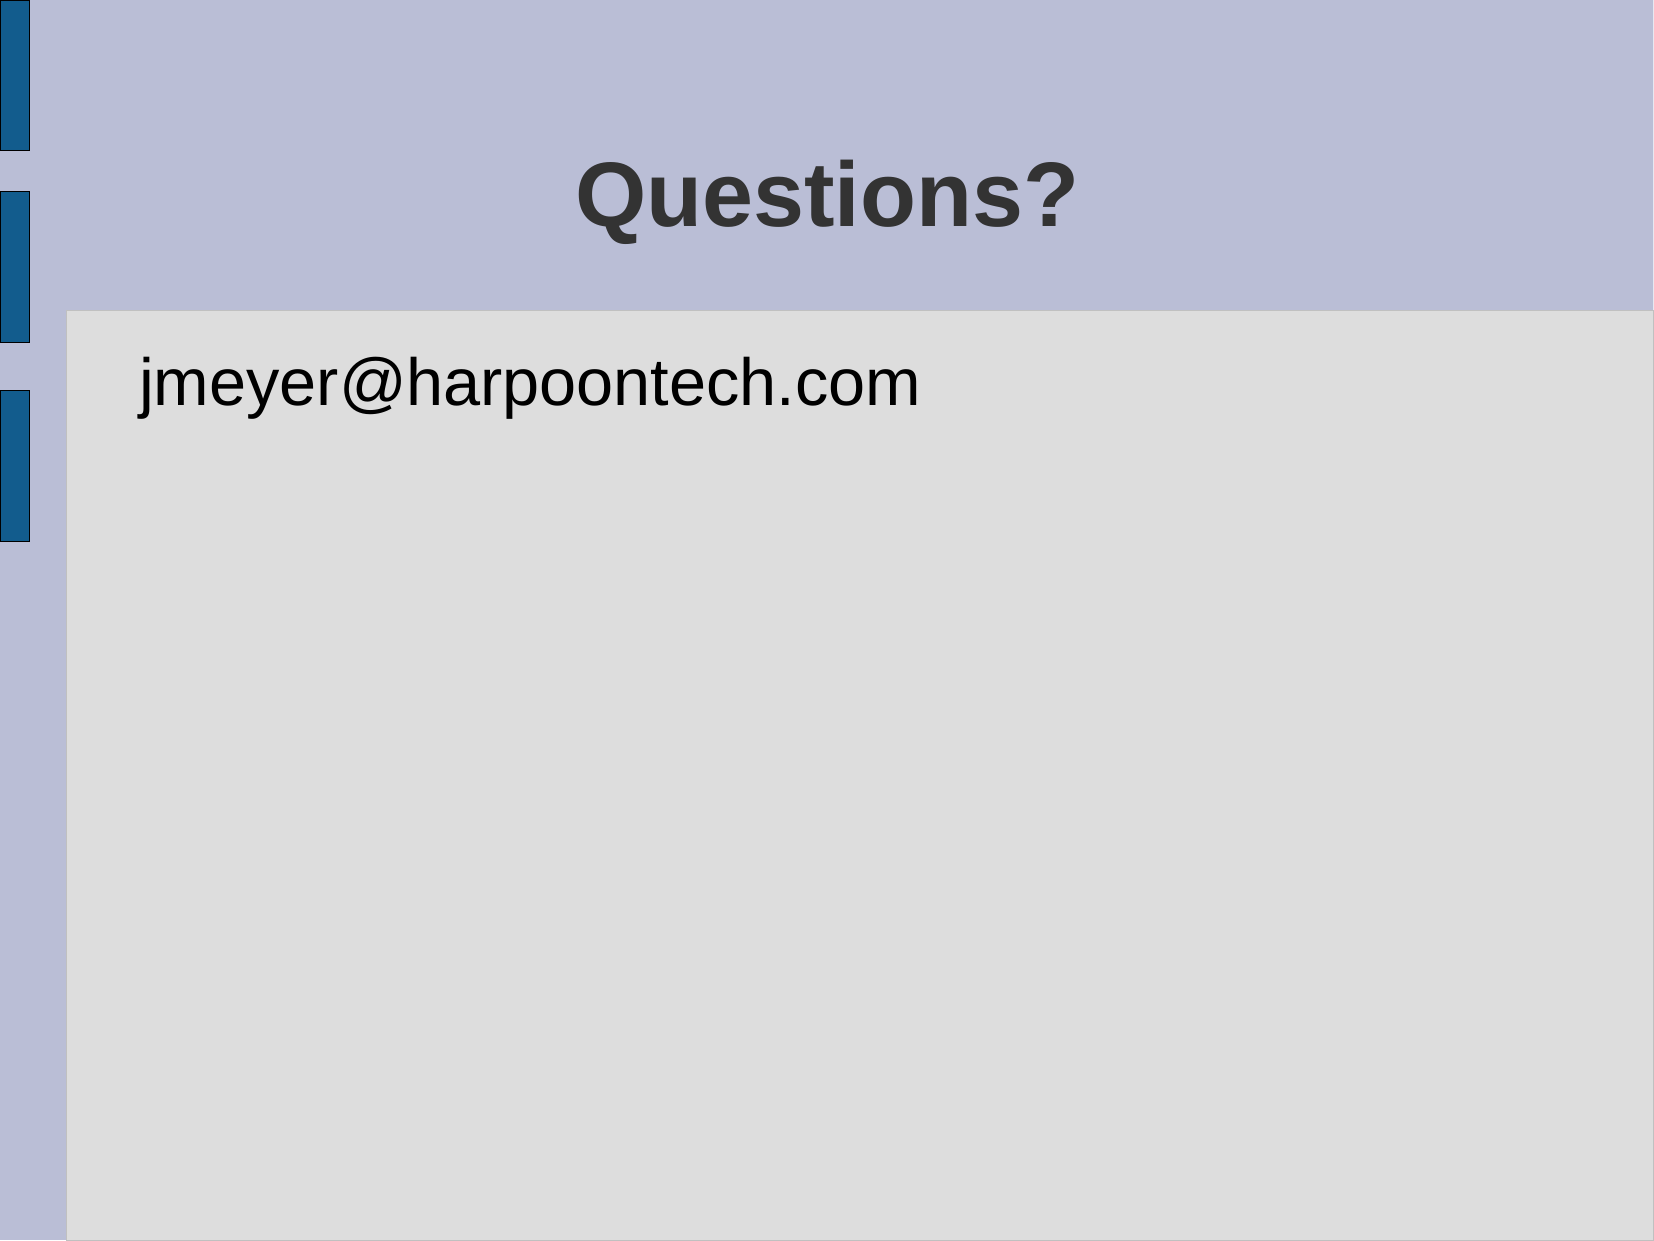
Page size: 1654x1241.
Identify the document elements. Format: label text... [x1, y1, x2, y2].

title Questions? [121, 91, 1534, 299]
list jmeyer@harpoontech.com [121, 344, 1534, 1127]
